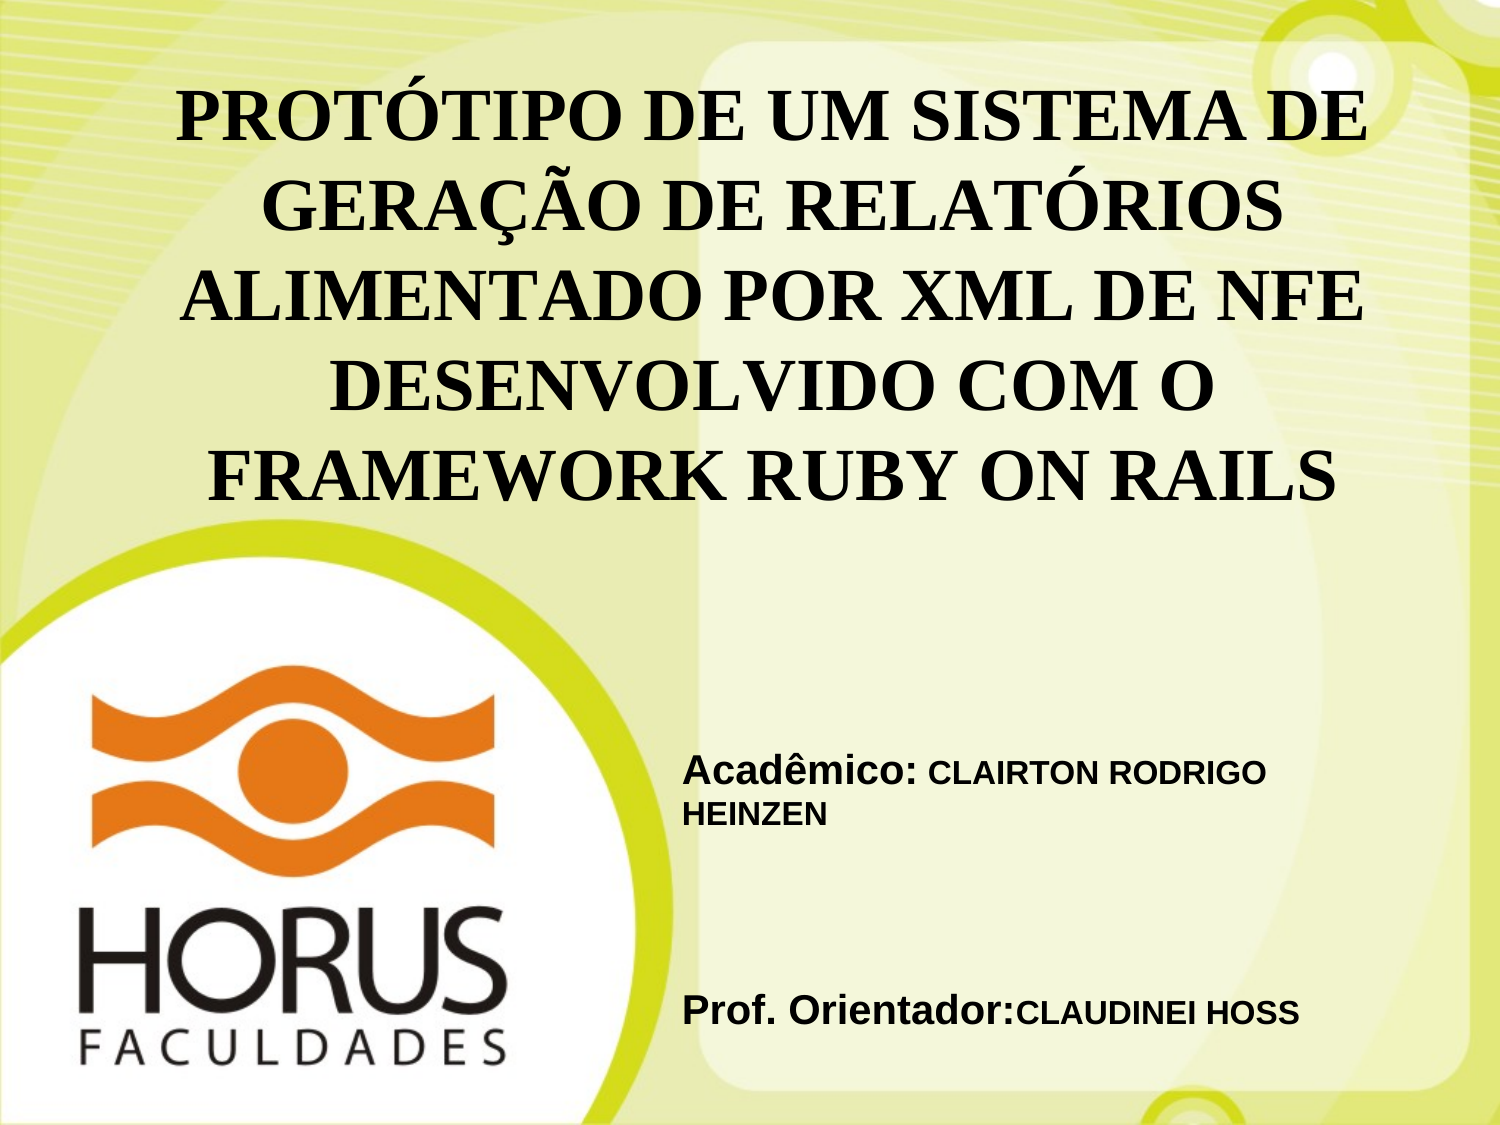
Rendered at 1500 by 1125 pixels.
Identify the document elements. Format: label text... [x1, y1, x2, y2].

text_box Acadêmico: CLAIRTON RODRIGO HEINZEN Prof. Orientador:CLAUDINEI HOSS [667, 692, 1424, 1083]
picture [0, 0, 1500, 1125]
title PROTÓTIPO DE UM SISTEMA DE GERAÇÃO DE RELATÓRIOS ALIMENTADO POR XML DE NFE DESENVOLVIDO COM O FRAMEWORK RUBY ON RAILS [135, 54, 1412, 528]
